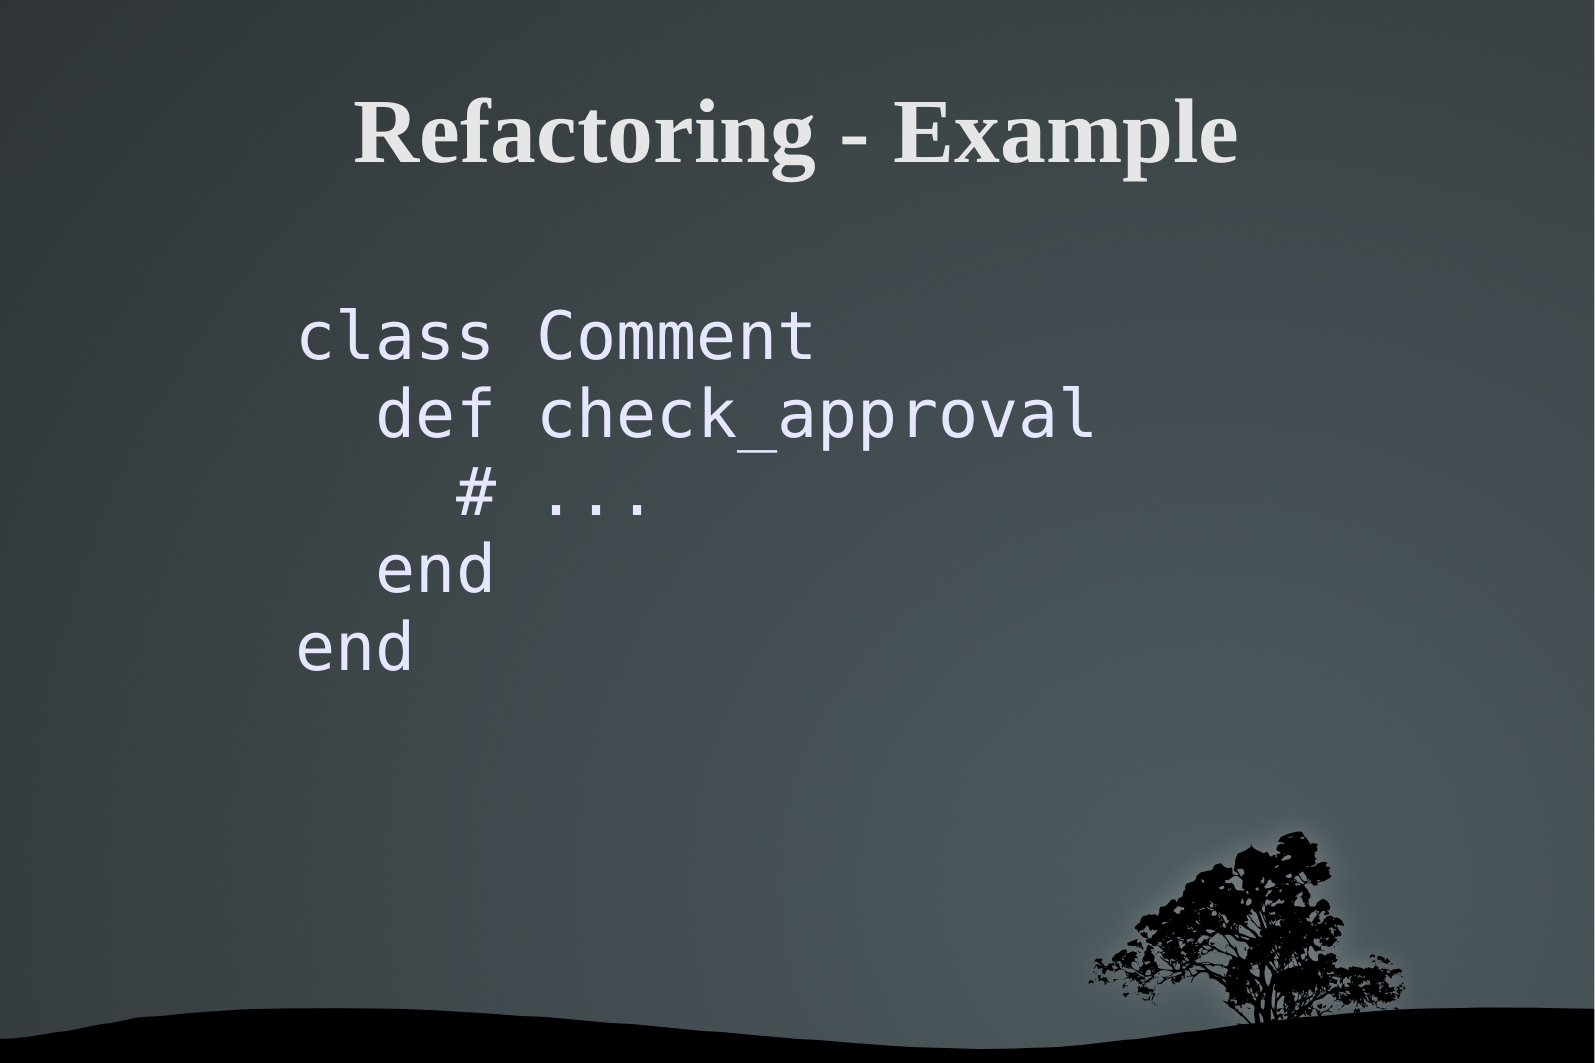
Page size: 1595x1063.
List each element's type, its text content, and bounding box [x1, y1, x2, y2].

subtitle class Comment def check_approval # ... end end [295, 236, 1309, 748]
picture [0, 0, 1595, 1063]
title Refactoring - Example [79, 49, 1515, 213]
